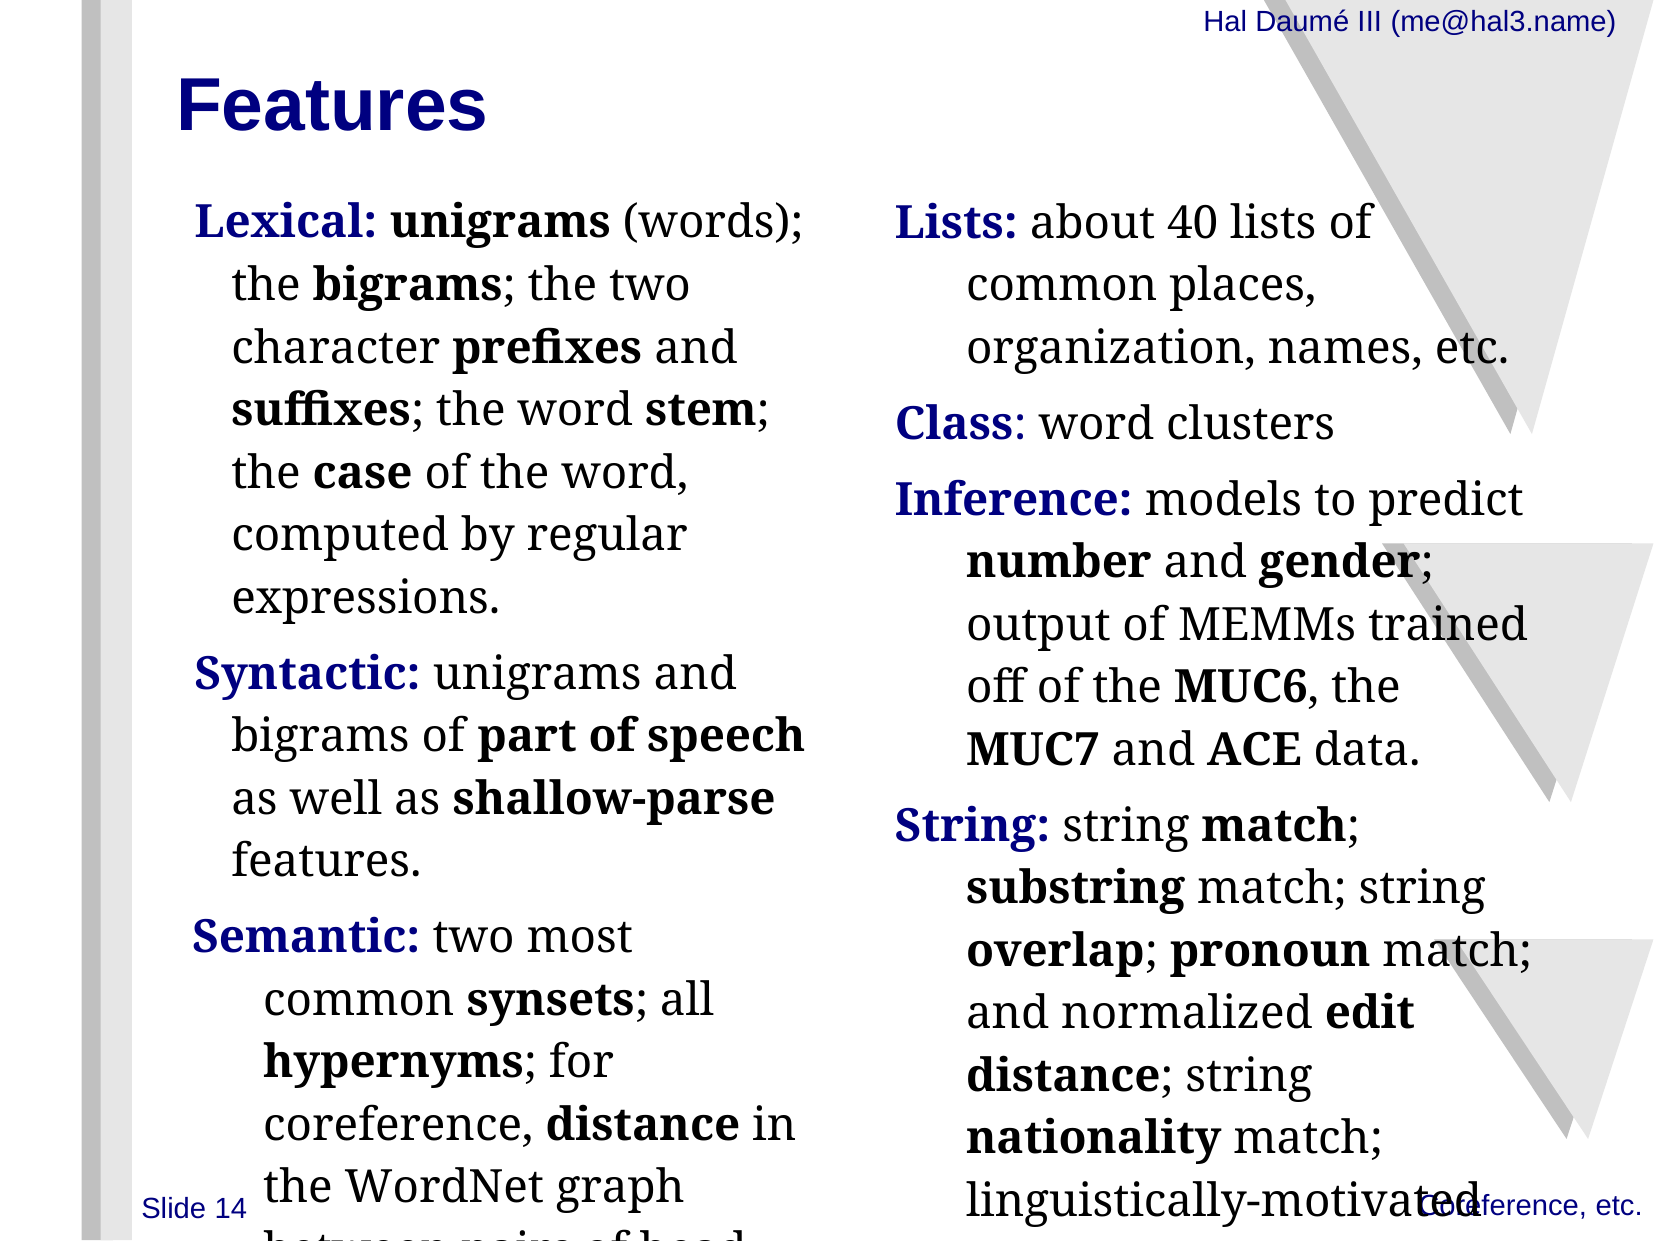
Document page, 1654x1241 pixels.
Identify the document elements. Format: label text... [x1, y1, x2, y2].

list Lexical: unigrams (words); the bigrams; the two character prefixes and suffixes; the word stem; the case of the word, computed by regular expressions. Syntactic: unigrams and bigrams of part of speech as well as shallow-parse features. Semantic: two most common synsets; all hypernyms; for coreference, distance in the WordNet graph between pairs of head words whether one is a part of the other; synset and hypernym information of the preceding and following verbs. [180, 188, 830, 1194]
list Lists: about 40 lists of common places, organization, names, etc. Class: word clusters Inference: models to predict number and gender; output of MEMMs trained off of the MUC6, the MUC7 and ACE data. String: string match; substring match; string overlap; pronoun match; and normalized edit distance; string nationality match; linguistically-motivated string edit distance; Jaro distance; acronym match. [883, 189, 1533, 1128]
title Features [176, 44, 1509, 166]
